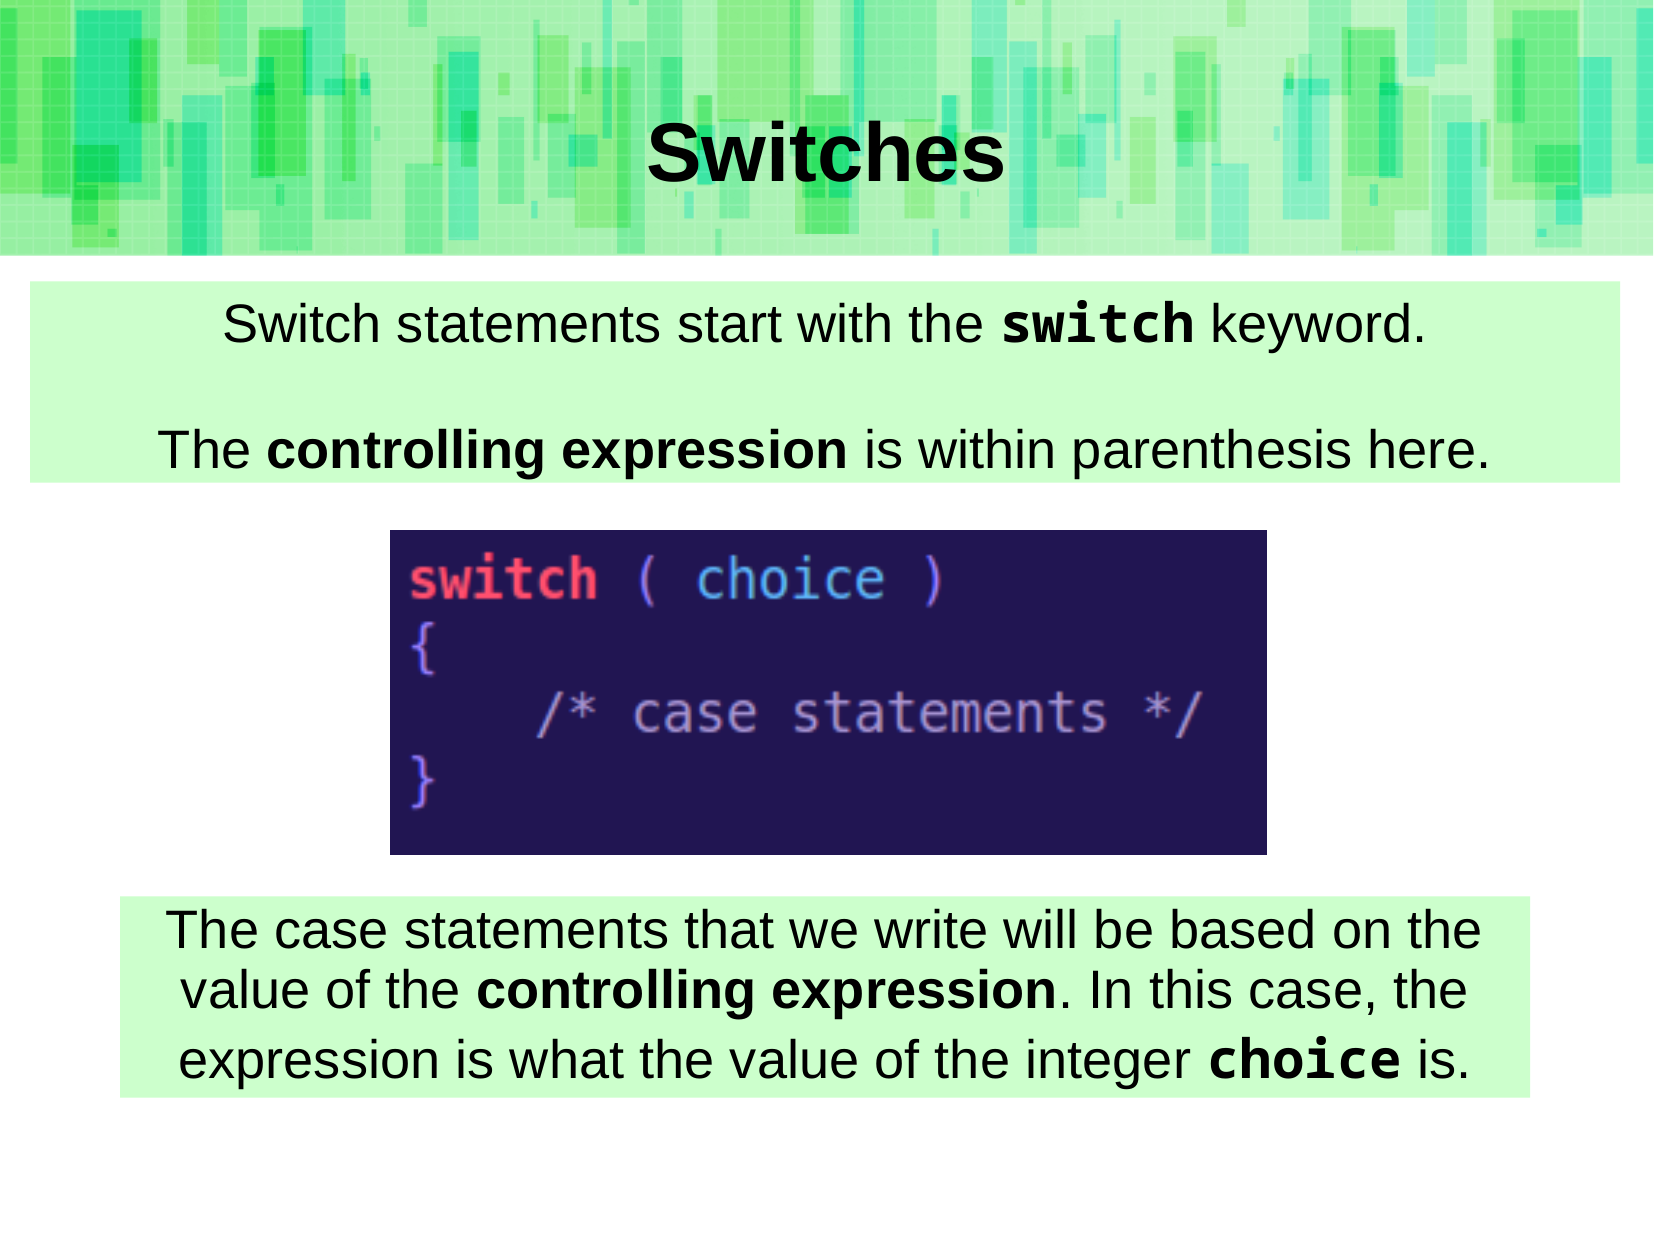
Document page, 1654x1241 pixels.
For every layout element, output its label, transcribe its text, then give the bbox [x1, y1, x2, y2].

text_box The case statements that we write will be based on the value of the controlling expression. In this case, the expression is what the value of the integer choice is. [120, 900, 1531, 1094]
picture [0, 0, 1654, 1241]
text_box Switch statements start with the switch keyword. The controlling expression is within parenthesis here. [30, 285, 1621, 479]
title Switches [82, 49, 1571, 257]
